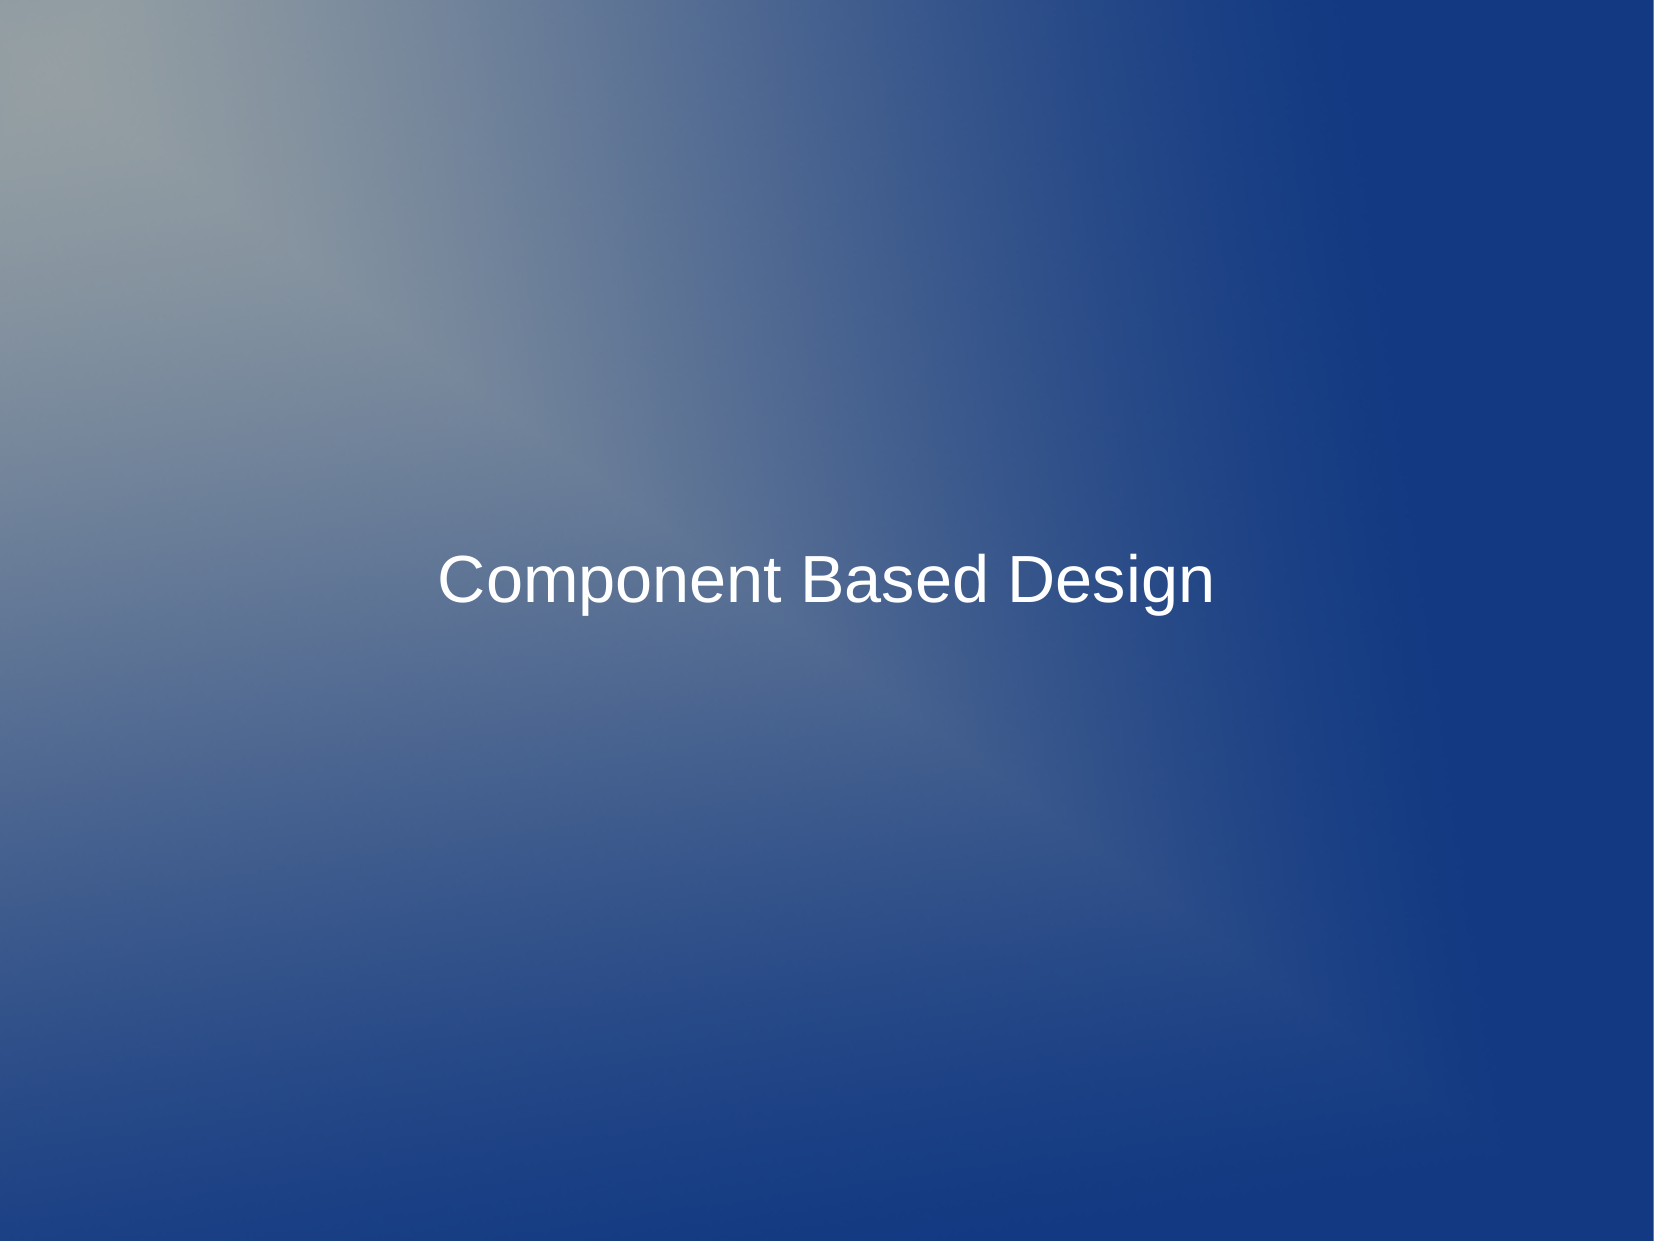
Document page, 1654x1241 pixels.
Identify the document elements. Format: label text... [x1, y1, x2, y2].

subtitle Component Based Design [82, 49, 1571, 1109]
picture [0, 0, 1654, 1241]
